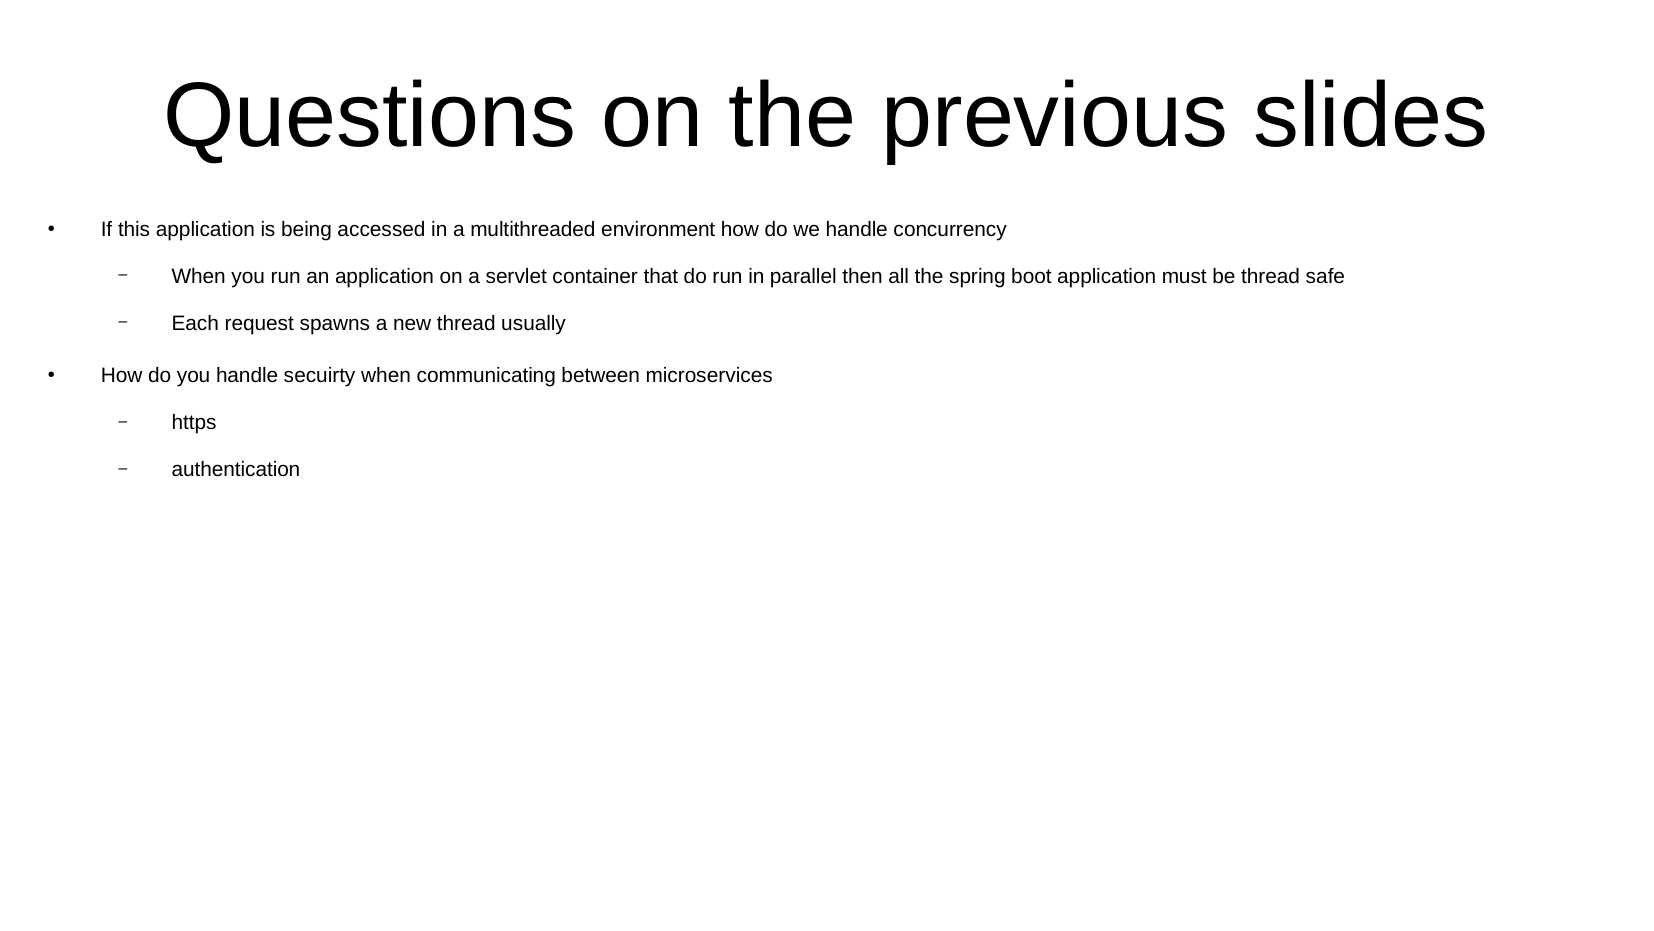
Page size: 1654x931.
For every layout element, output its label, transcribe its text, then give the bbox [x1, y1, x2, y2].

title Questions on the previous slides [82, 37, 1571, 193]
list If this application is being accessed in a multithreaded environment how do we handle concurrency When you run an application on a servlet container that do run in parallel then all the spring boot application must be thread safe Each request spawns a new thread usually How do you handle secuirty when communicating between microservices https authentication [30, 217, 1571, 901]
